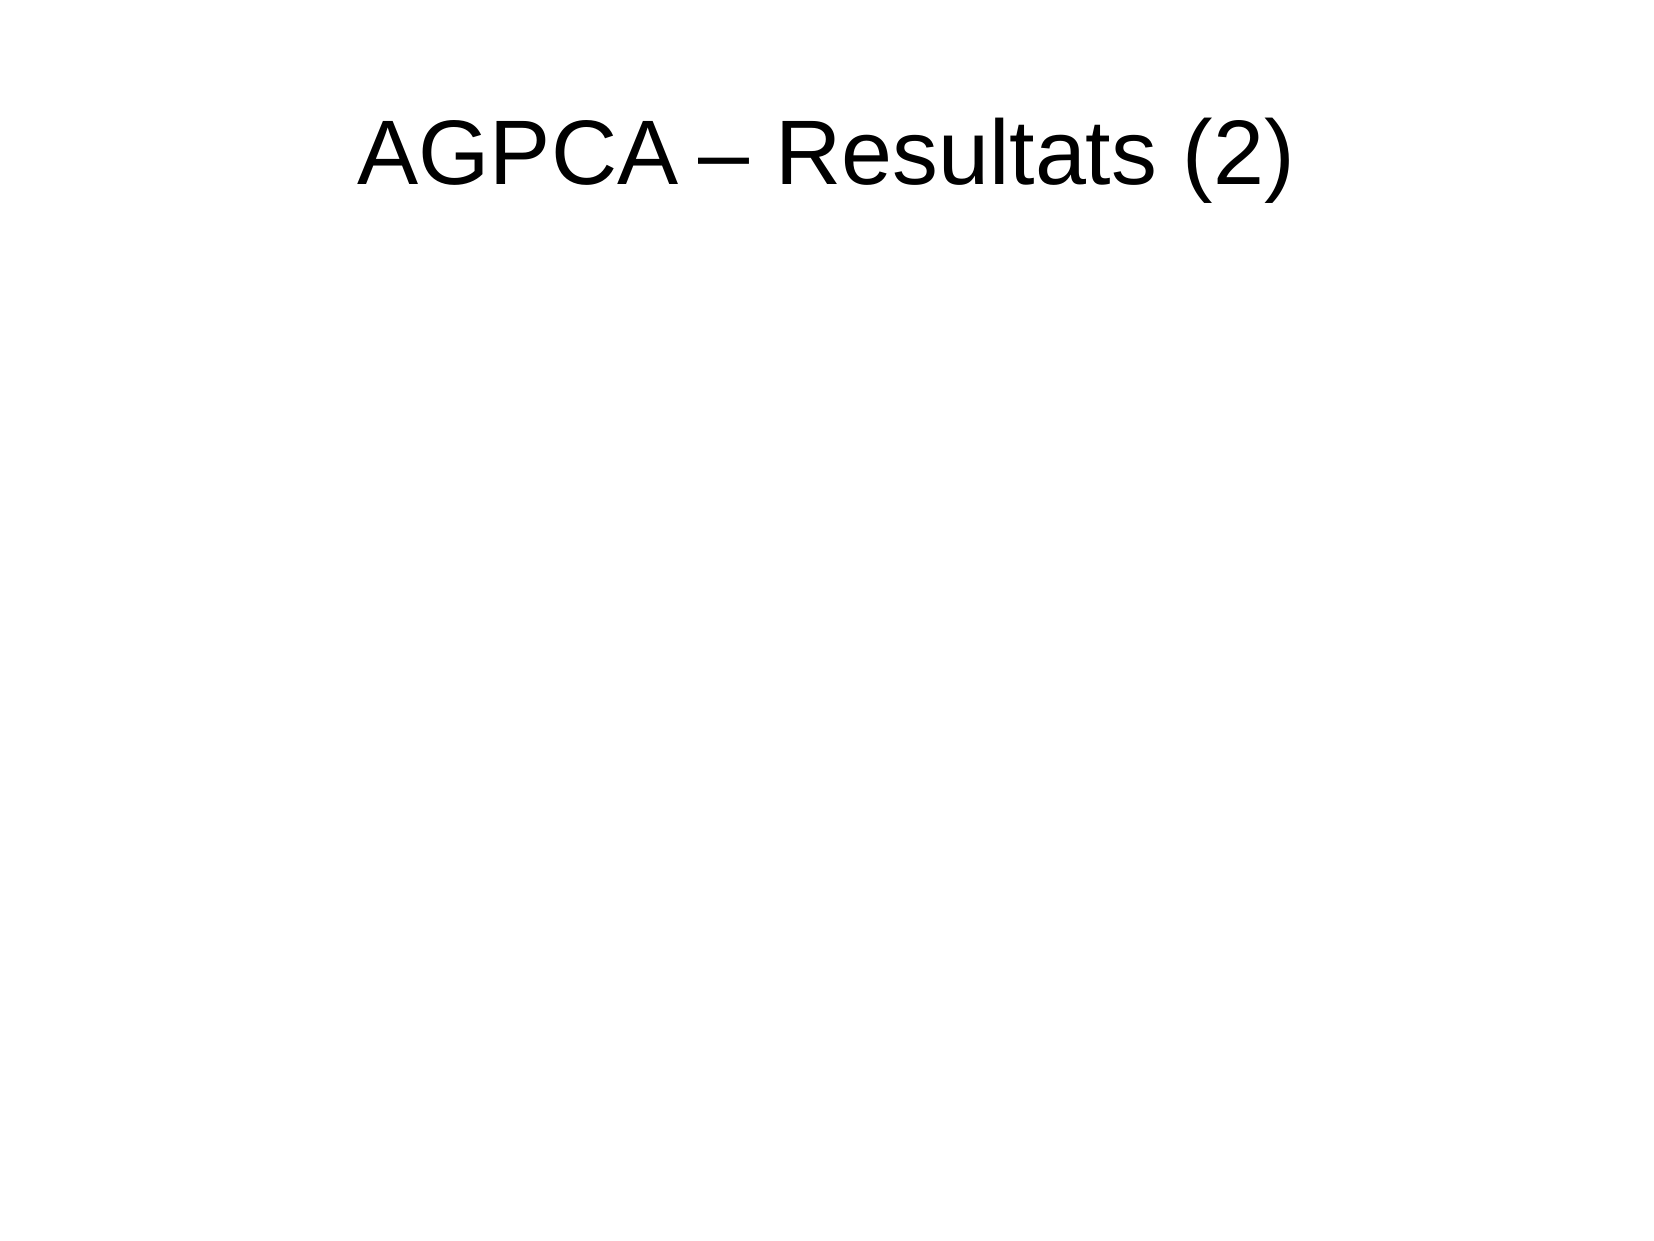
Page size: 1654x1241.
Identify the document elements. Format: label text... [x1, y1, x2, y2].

title AGPCA – Resultats (2) [82, 49, 1571, 257]
